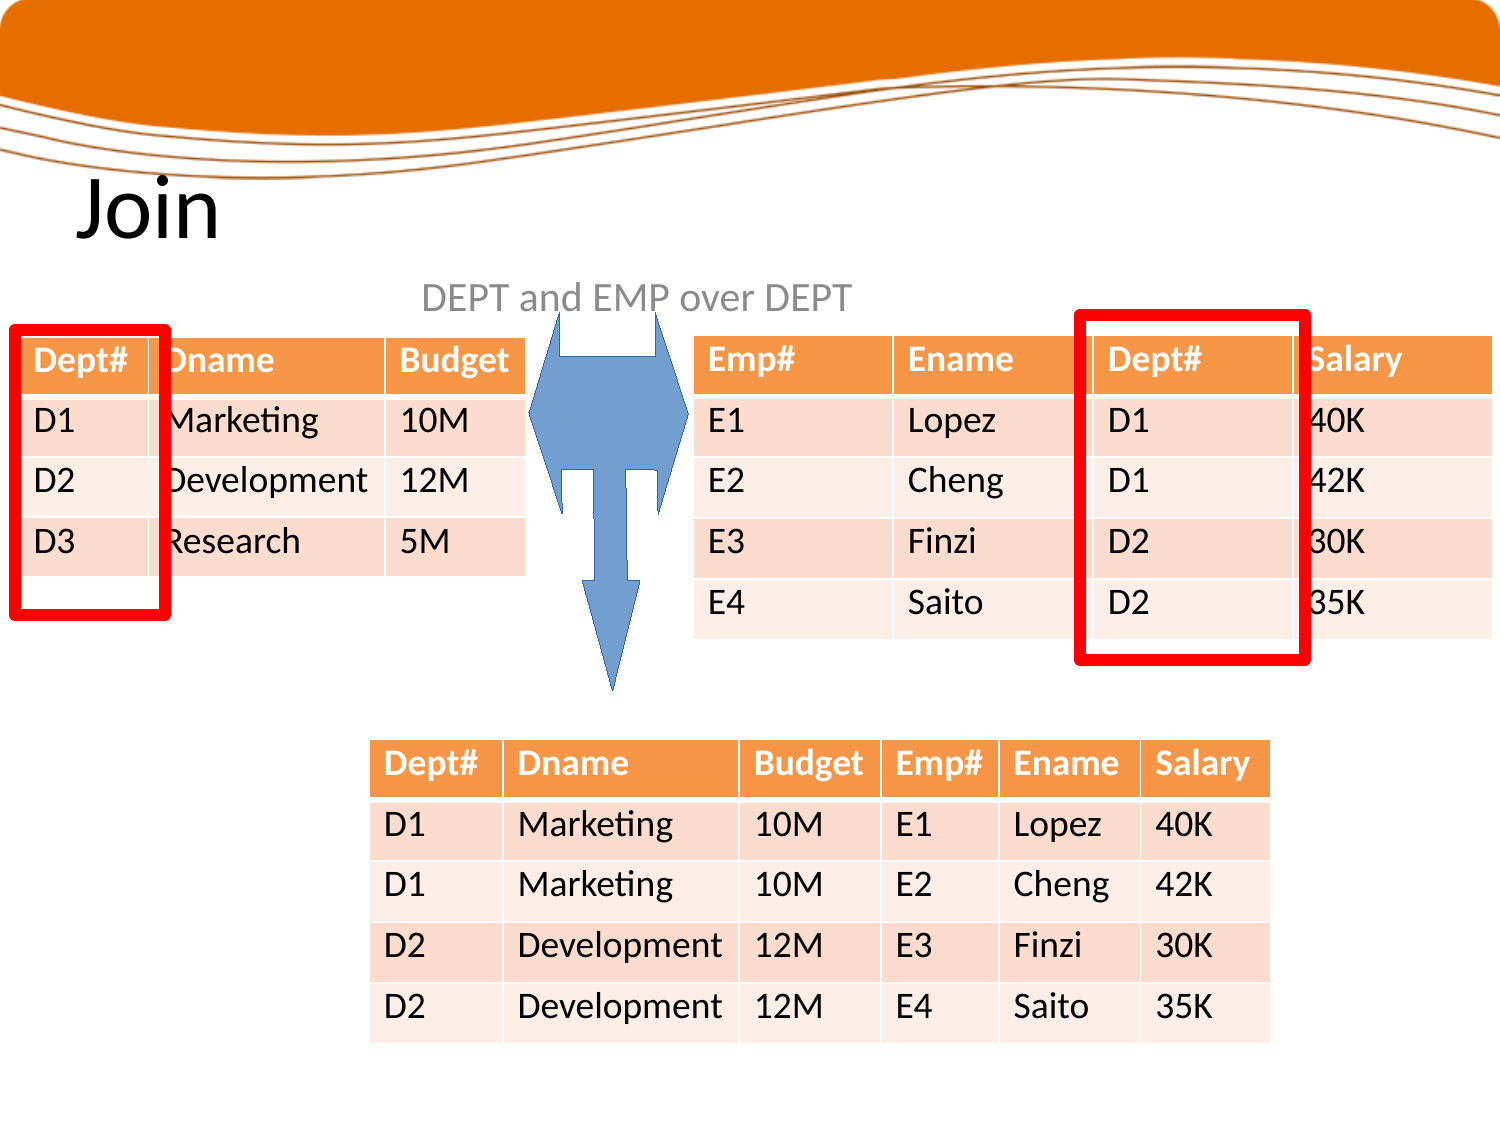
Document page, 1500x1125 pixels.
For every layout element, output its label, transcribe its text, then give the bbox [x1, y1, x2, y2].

table_cell 12M [740, 923, 880, 982]
table_cell 40K [1312, 413, 1319, 423]
table_cell 12M [740, 984, 880, 1043]
table_cell Marketing [171, 400, 384, 456]
table_cell D2 [370, 984, 502, 1043]
table_cell 10M [386, 400, 525, 456]
table_header Dname [504, 740, 738, 797]
table_cell D1 [1094, 458, 1292, 517]
table_header Salary [1141, 740, 1270, 797]
text_box [528, 312, 689, 691]
table_cell D3 [21, 518, 148, 576]
table_cell Development [171, 458, 384, 516]
table_header Ename [1086, 336, 1092, 394]
table_cell Cheng [894, 458, 1074, 517]
table_cell Development [149, 458, 159, 516]
table_cell 10M [740, 803, 880, 860]
table_header Salary [1294, 336, 1299, 394]
table_cell Saito [1000, 984, 1140, 1043]
table_cell 30K [1311, 531, 1321, 551]
table_cell 35K [1311, 592, 1321, 612]
table_cell D1 [1094, 399, 1292, 456]
table_cell Marketing [149, 400, 159, 456]
table_header Salary [1311, 336, 1492, 394]
table_cell Lopez [894, 399, 1074, 456]
table_cell 42K [1294, 458, 1299, 517]
table_cell D2 [1094, 519, 1292, 578]
table_cell Development [504, 984, 738, 1043]
table_header Dname [171, 338, 384, 394]
table_cell Cheng [1000, 862, 1140, 921]
table_cell 40K [1141, 803, 1270, 860]
table_cell E4 [882, 984, 998, 1043]
table_cell 35K [1311, 580, 1492, 639]
table_cell Saito [1086, 580, 1092, 639]
table_cell Research [171, 518, 384, 576]
table_cell Marketing [504, 862, 738, 921]
table_cell Finzi [1000, 923, 1140, 982]
table_cell D1 [21, 400, 148, 456]
table_cell 30K [1311, 519, 1492, 578]
table_cell 5M [386, 518, 525, 576]
table_cell E1 [694, 399, 892, 456]
table_cell D2 [1094, 580, 1292, 639]
table_cell D2 [370, 923, 502, 982]
table_cell 42K [1312, 473, 1319, 483]
table_header Budget [386, 338, 525, 394]
table_cell Lopez [1086, 399, 1092, 456]
text_box Join [74, 147, 1425, 258]
table_cell Cheng [1086, 458, 1092, 517]
table_header Emp# [694, 336, 892, 394]
table_cell E3 [694, 519, 892, 578]
table_cell D1 [370, 862, 502, 921]
table_cell 35K [1294, 580, 1299, 639]
table_cell Marketing [504, 803, 738, 860]
table_cell 10M [740, 862, 880, 921]
table_cell 30K [1294, 519, 1299, 578]
table_cell Saito [894, 580, 1074, 639]
table_header Dept# [370, 740, 502, 797]
picture [0, 0, 1500, 180]
table_cell Lopez [1000, 803, 1140, 860]
table_header Dname [171, 352, 181, 368]
table_cell E2 [882, 862, 998, 921]
table_cell 30K [1141, 923, 1270, 982]
table_cell 40K [1311, 399, 1492, 456]
table_header Ename [894, 336, 1074, 394]
table_cell 40K [1294, 399, 1299, 456]
table_header Dept# [1094, 336, 1292, 394]
table_cell 42K [1141, 862, 1270, 921]
table_cell Development [504, 923, 738, 982]
table_cell E4 [694, 580, 892, 639]
table_cell D2 [21, 458, 148, 516]
table_cell E1 [882, 803, 998, 860]
table_cell 12M [386, 458, 525, 516]
table_cell Finzi [894, 519, 1074, 578]
table_cell 42K [1311, 458, 1492, 517]
table_cell D1 [370, 803, 502, 860]
table_cell Research [149, 518, 159, 576]
table_cell E2 [694, 458, 892, 517]
table_cell Finzi [1086, 519, 1092, 578]
table_header Dname [149, 338, 159, 394]
table_header Ename [1000, 740, 1140, 797]
table_cell 35K [1141, 984, 1270, 1043]
table_header Emp# [882, 740, 998, 797]
text_box DEPT and EMP over DEPT [406, 262, 1035, 330]
table_header Budget [740, 740, 880, 797]
table_header Dept# [21, 338, 148, 394]
table_cell E3 [882, 923, 998, 982]
